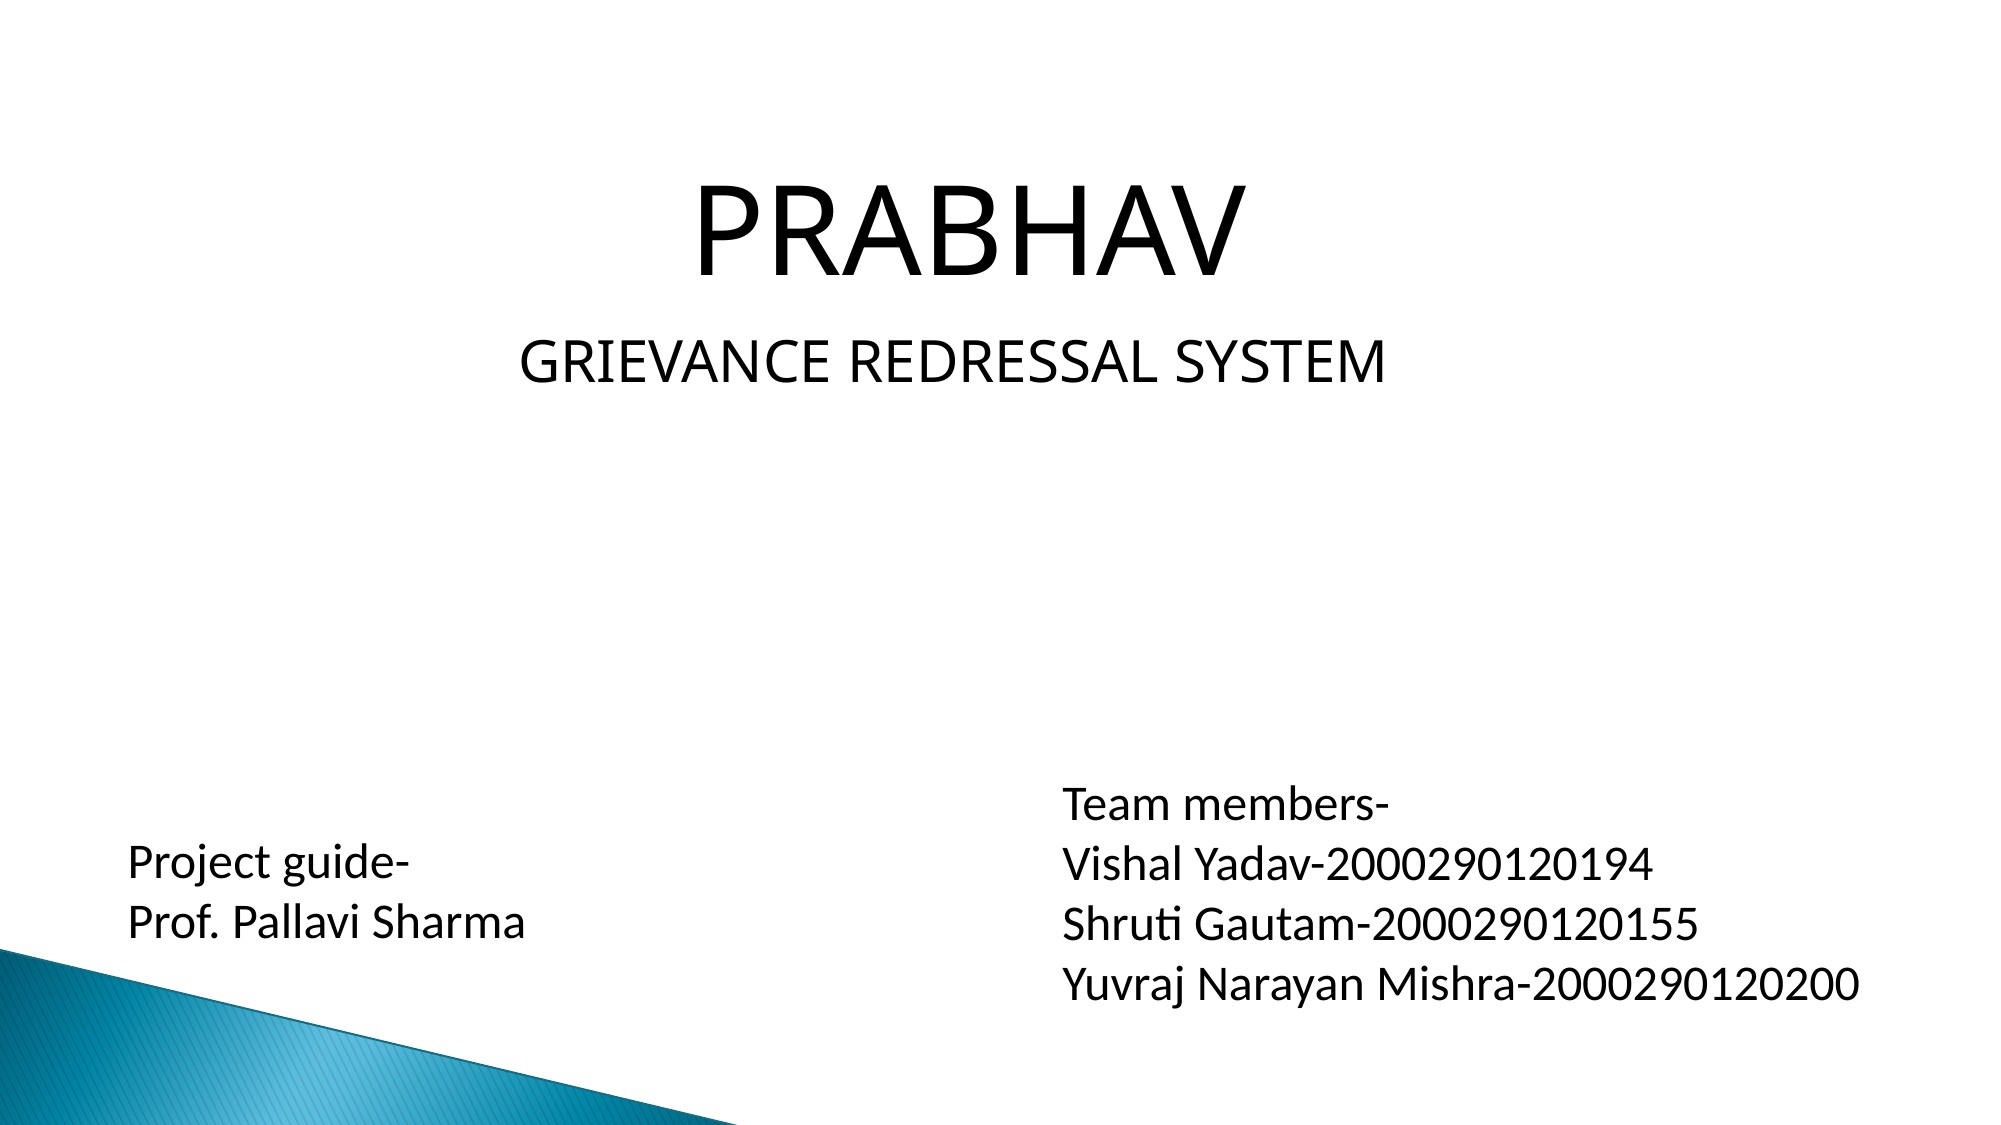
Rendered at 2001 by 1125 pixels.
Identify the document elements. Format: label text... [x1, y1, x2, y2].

text_box PRABHAV [576, 142, 1789, 310]
text_box Project guide- Prof. Pallavi Sharma [112, 821, 757, 958]
text_box Team members- Vishal Yadav-2000290120194 Shruti Gautam-2000290120155 Yuvraj Narayan Mishra-2000290120200 [1047, 763, 2000, 1082]
text_box GRIEVANCE REDRESSAL SYSTEM [411, 316, 1617, 403]
